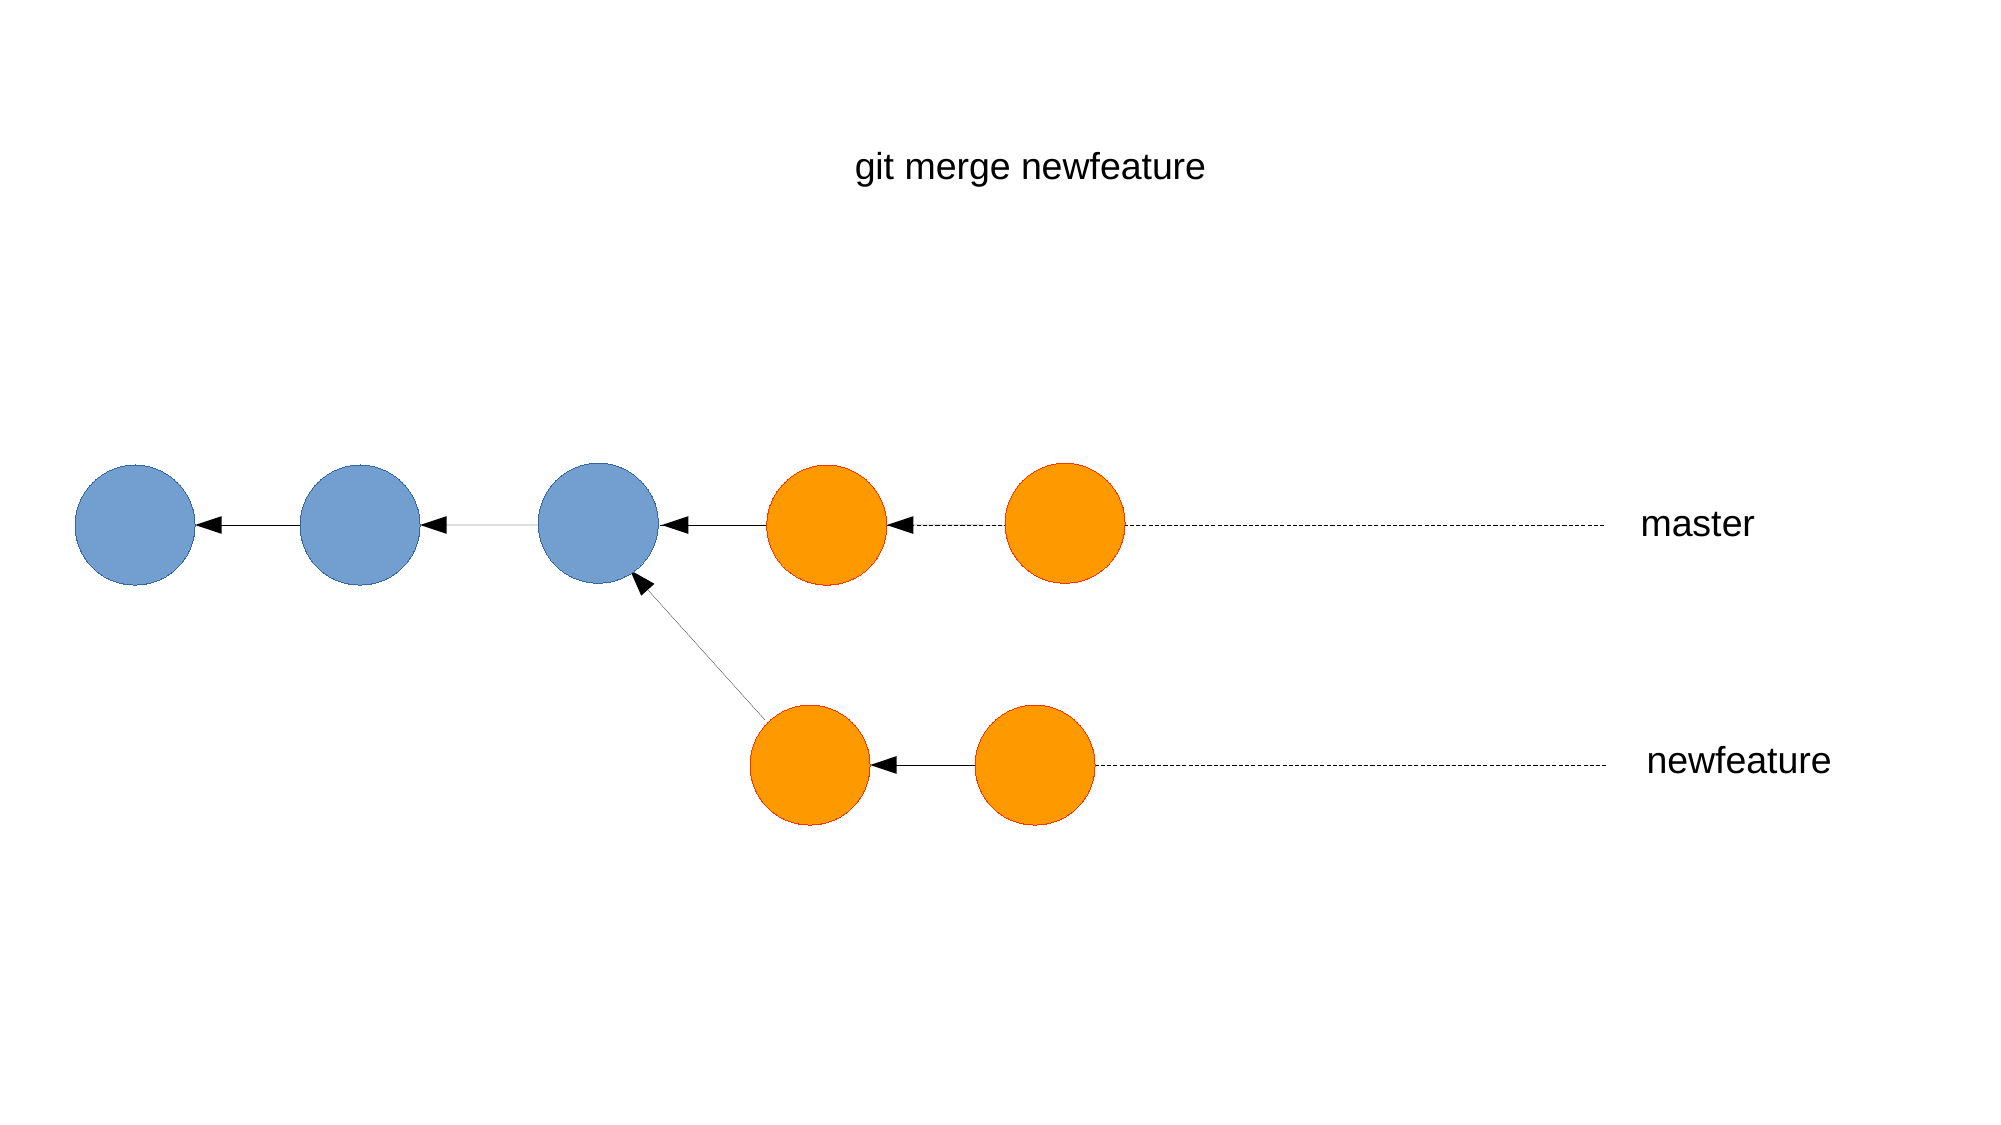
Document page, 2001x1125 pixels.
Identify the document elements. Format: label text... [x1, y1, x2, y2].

text_box [538, 463, 659, 584]
text_box [1005, 463, 1126, 584]
text_box [975, 705, 1096, 826]
text_box [750, 705, 871, 826]
text_box [75, 464, 196, 586]
text_box git merge newfeature [840, 138, 1222, 196]
text_box master [1625, 495, 1771, 552]
text_box [766, 465, 887, 586]
text_box [300, 464, 421, 586]
text_box newfeature [1631, 732, 1847, 790]
